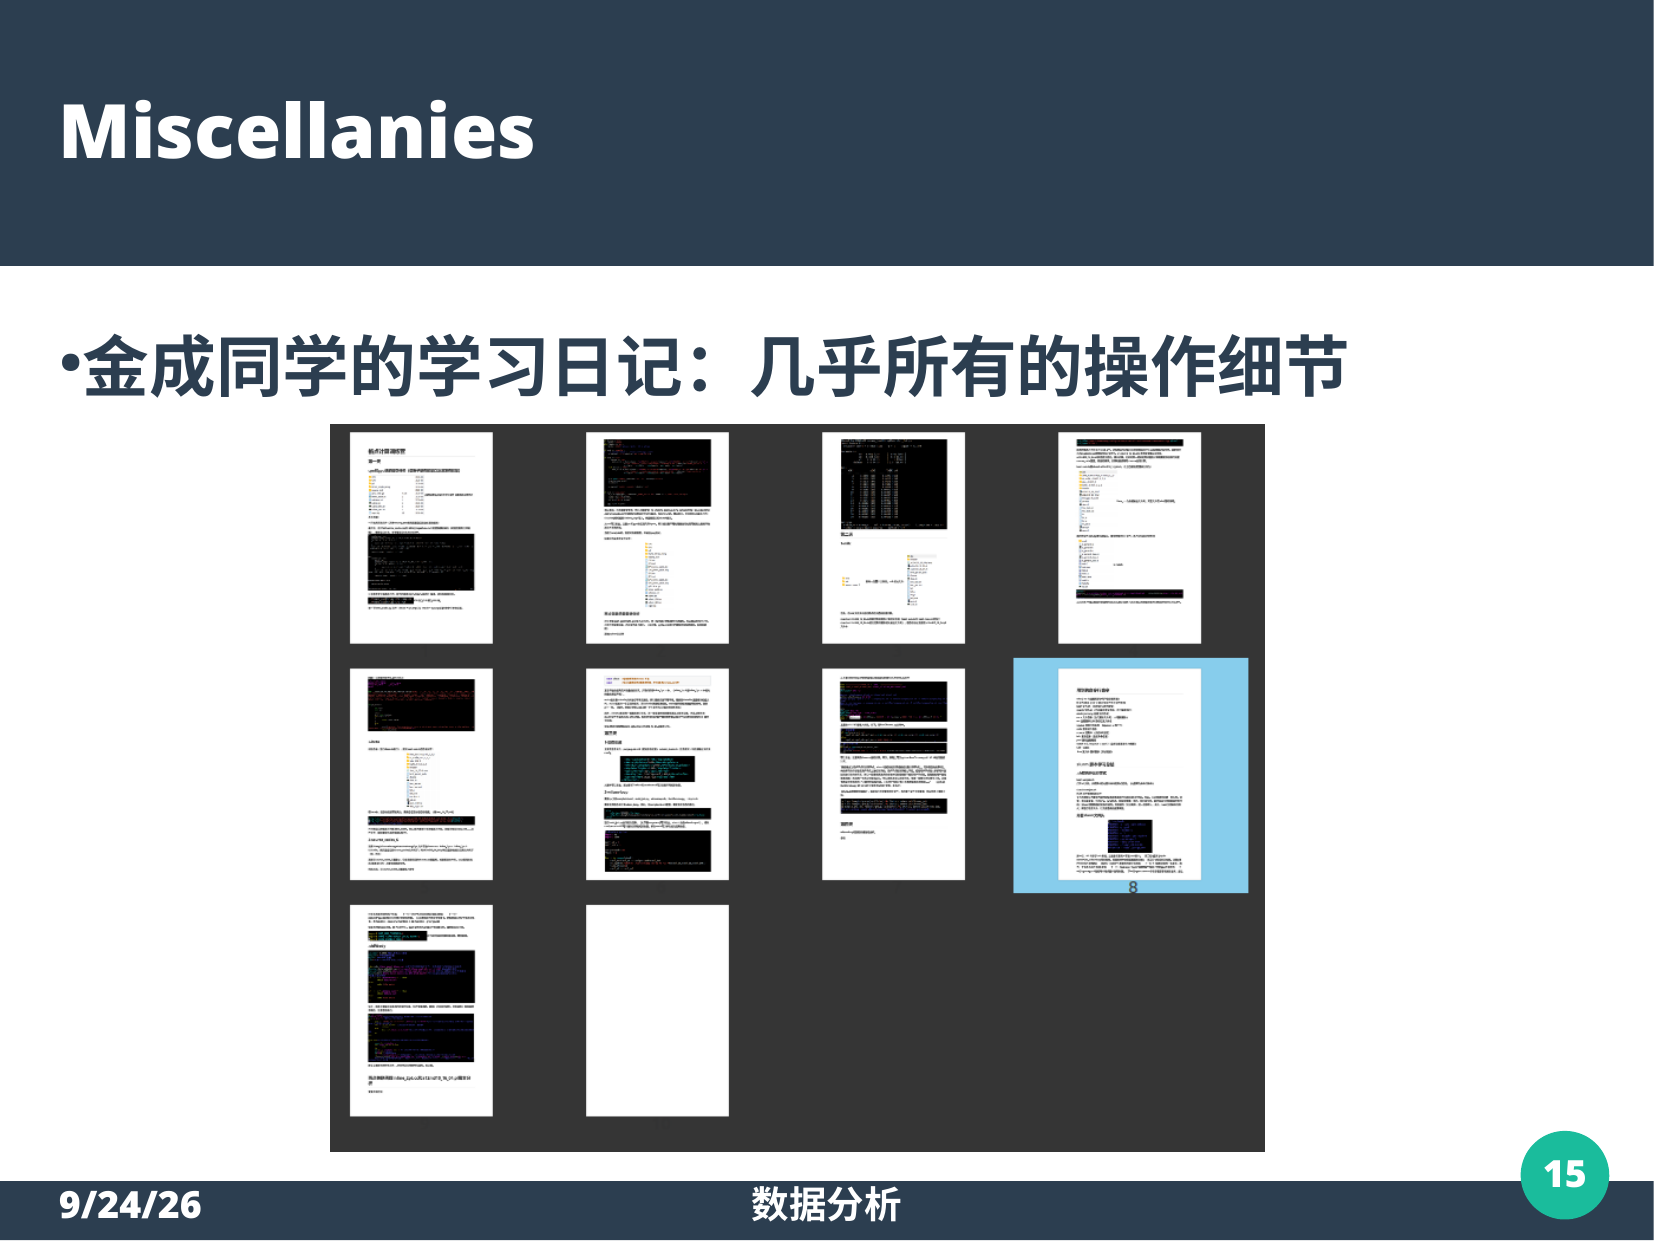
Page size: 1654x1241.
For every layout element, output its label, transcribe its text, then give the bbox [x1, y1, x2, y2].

text_box 数据分析 [561, 1181, 1093, 1241]
picture [330, 424, 1265, 1152]
text_box [59, 1181, 532, 1241]
list 金成同学的学习日记：几乎所有的操作细节 [59, 324, 1595, 1152]
text_box [1505, 1116, 1625, 1235]
title Miscellanies [59, 49, 1595, 207]
